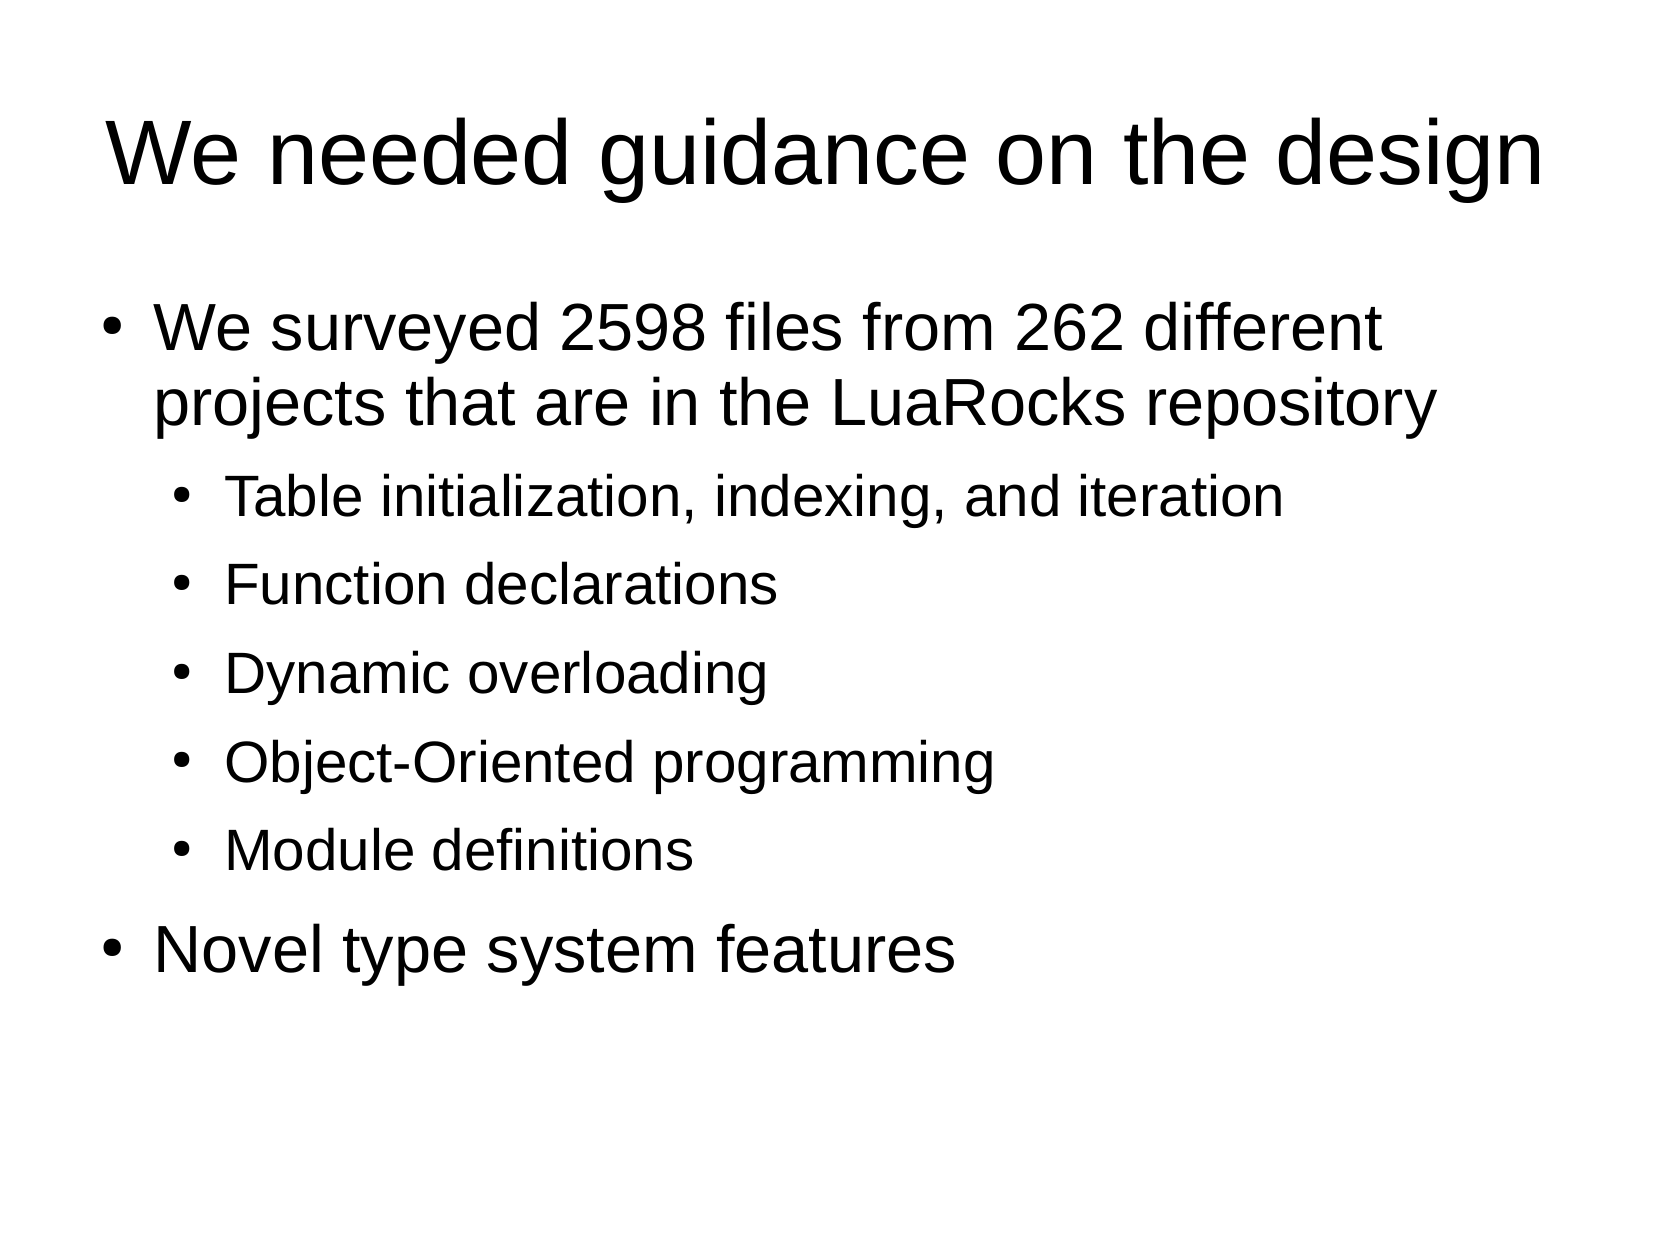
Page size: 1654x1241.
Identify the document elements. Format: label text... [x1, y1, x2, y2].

list We surveyed 2598 files from 262 different projects that are in the LuaRocks repository Table initialization, indexing, and iteration Function declarations Dynamic overloading Object-Oriented programming Module definitions Novel type system features [82, 290, 1571, 1109]
title We needed guidance on the design [82, 49, 1571, 257]
